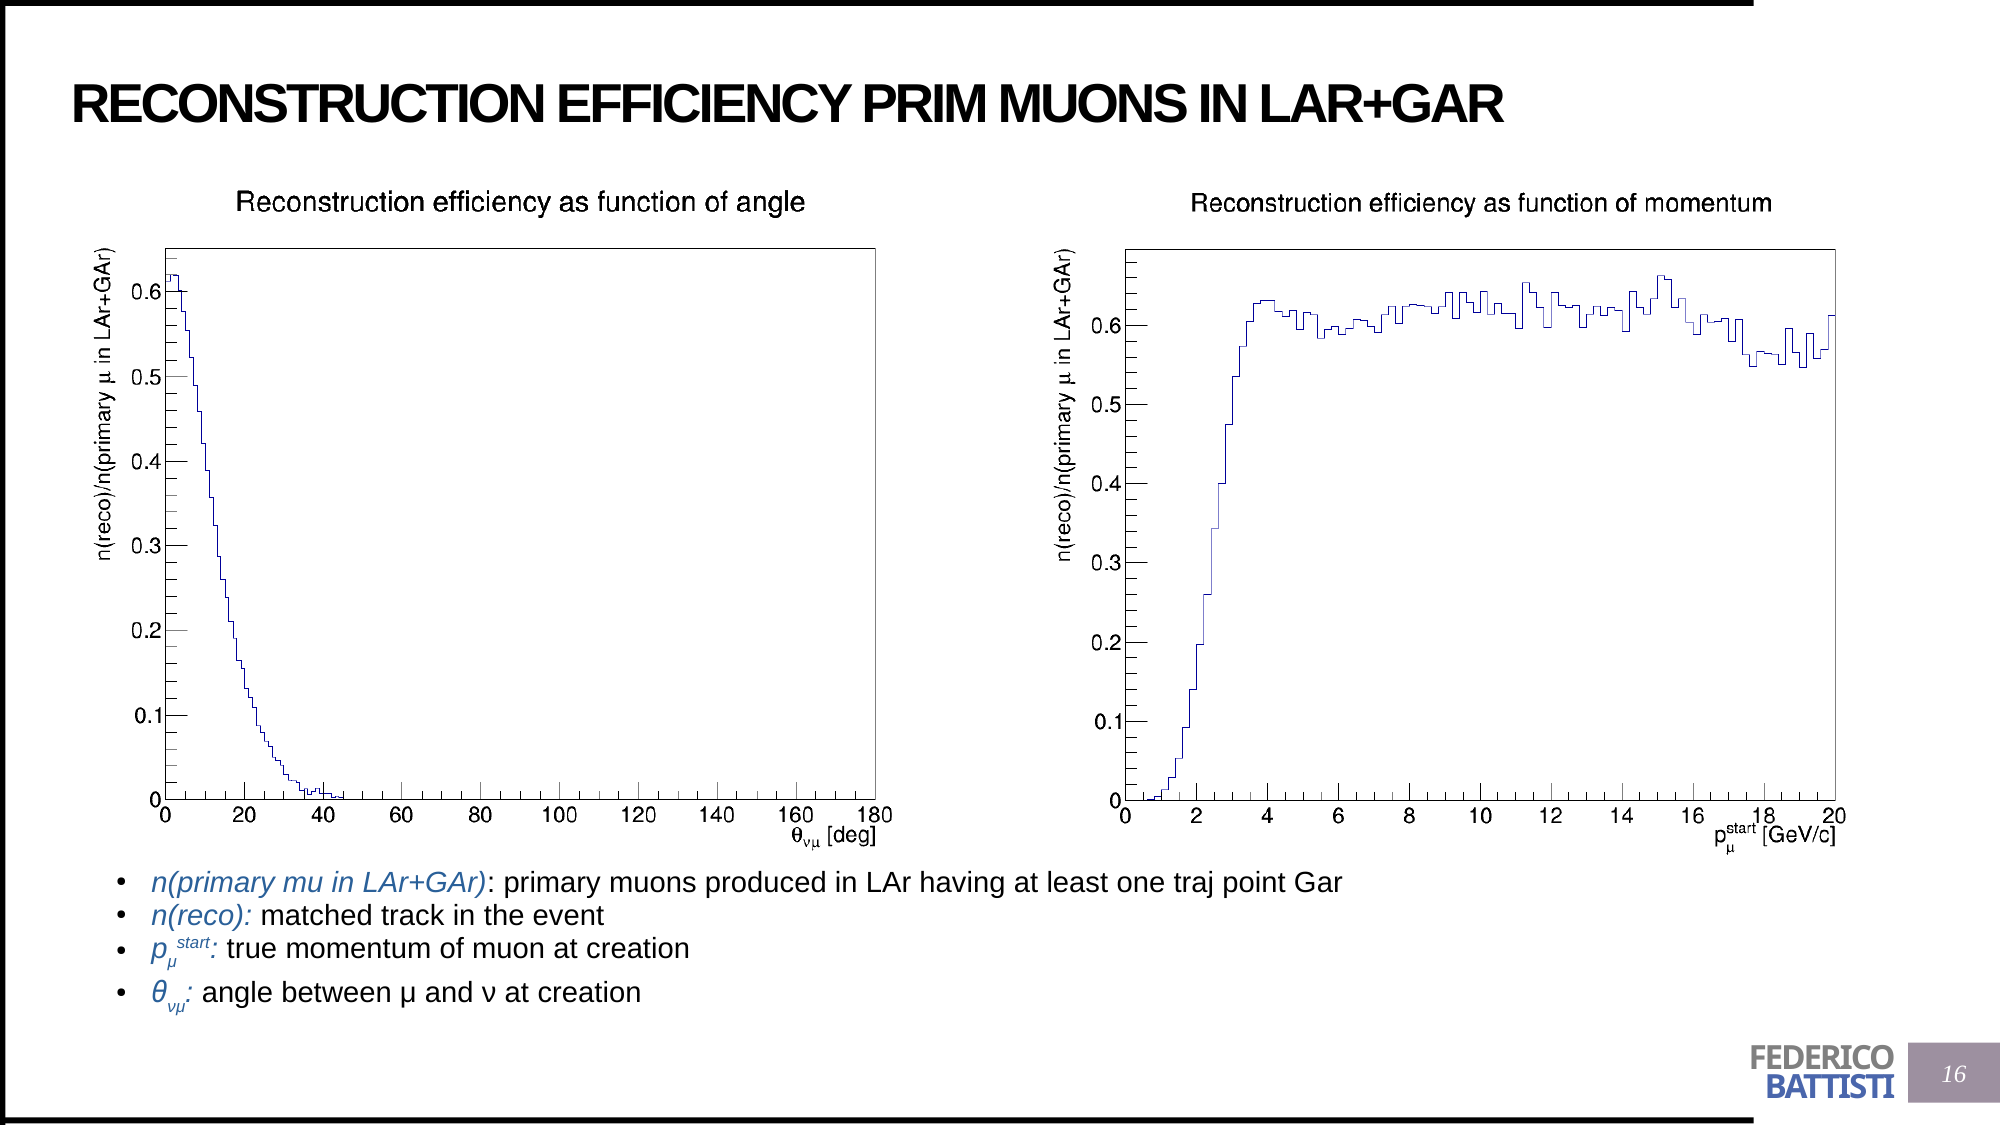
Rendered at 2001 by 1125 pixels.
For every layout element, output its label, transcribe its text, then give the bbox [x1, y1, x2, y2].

title RECONSTRUCTION EFFICIENCY PRIM MUONS IN LAR+GAR [70, 67, 1580, 142]
picture [77, 179, 963, 868]
slide_number <number> [1931, 1050, 1977, 1096]
picture [1037, 180, 1923, 858]
text_box n(primary mu in LAr+GAr): primary muons produced in LAr having at least one traj point Gar n(reco): matched track in the event pμstart: true momentum of muon at creation θνμ: angle between μ and ν at creation [101, 858, 1932, 1066]
